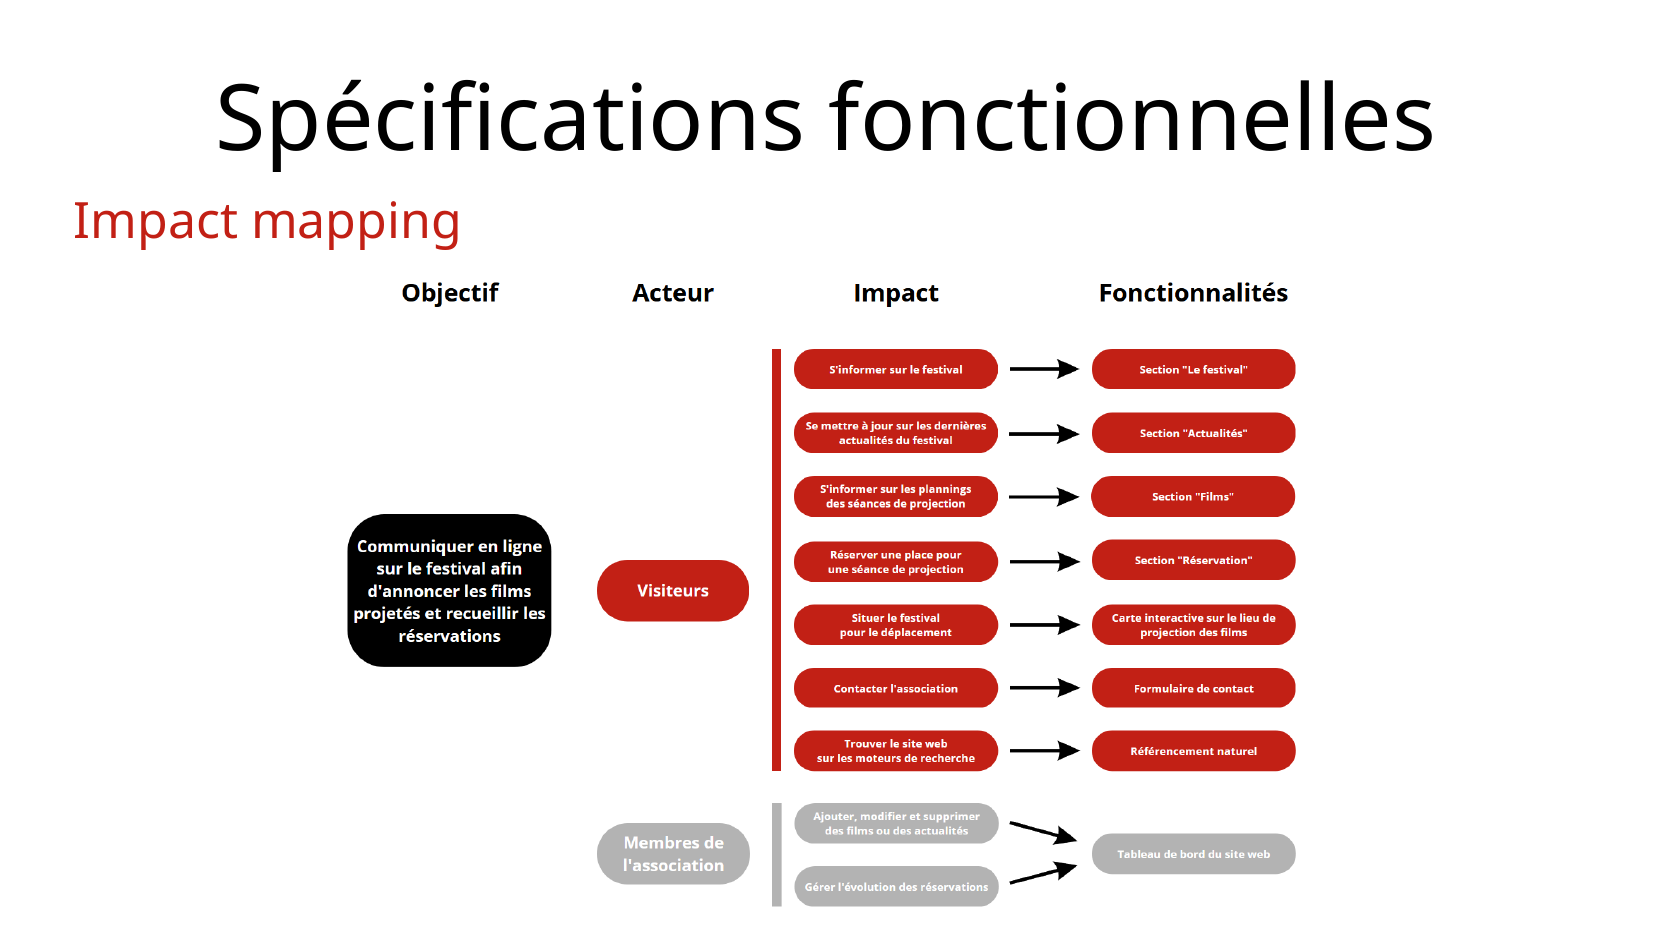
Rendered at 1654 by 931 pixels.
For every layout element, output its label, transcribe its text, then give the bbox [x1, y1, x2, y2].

picture [329, 260, 1325, 931]
title Spécifications fonctionnelles [82, 37, 1571, 193]
text_box Impact mapping [59, 177, 621, 253]
